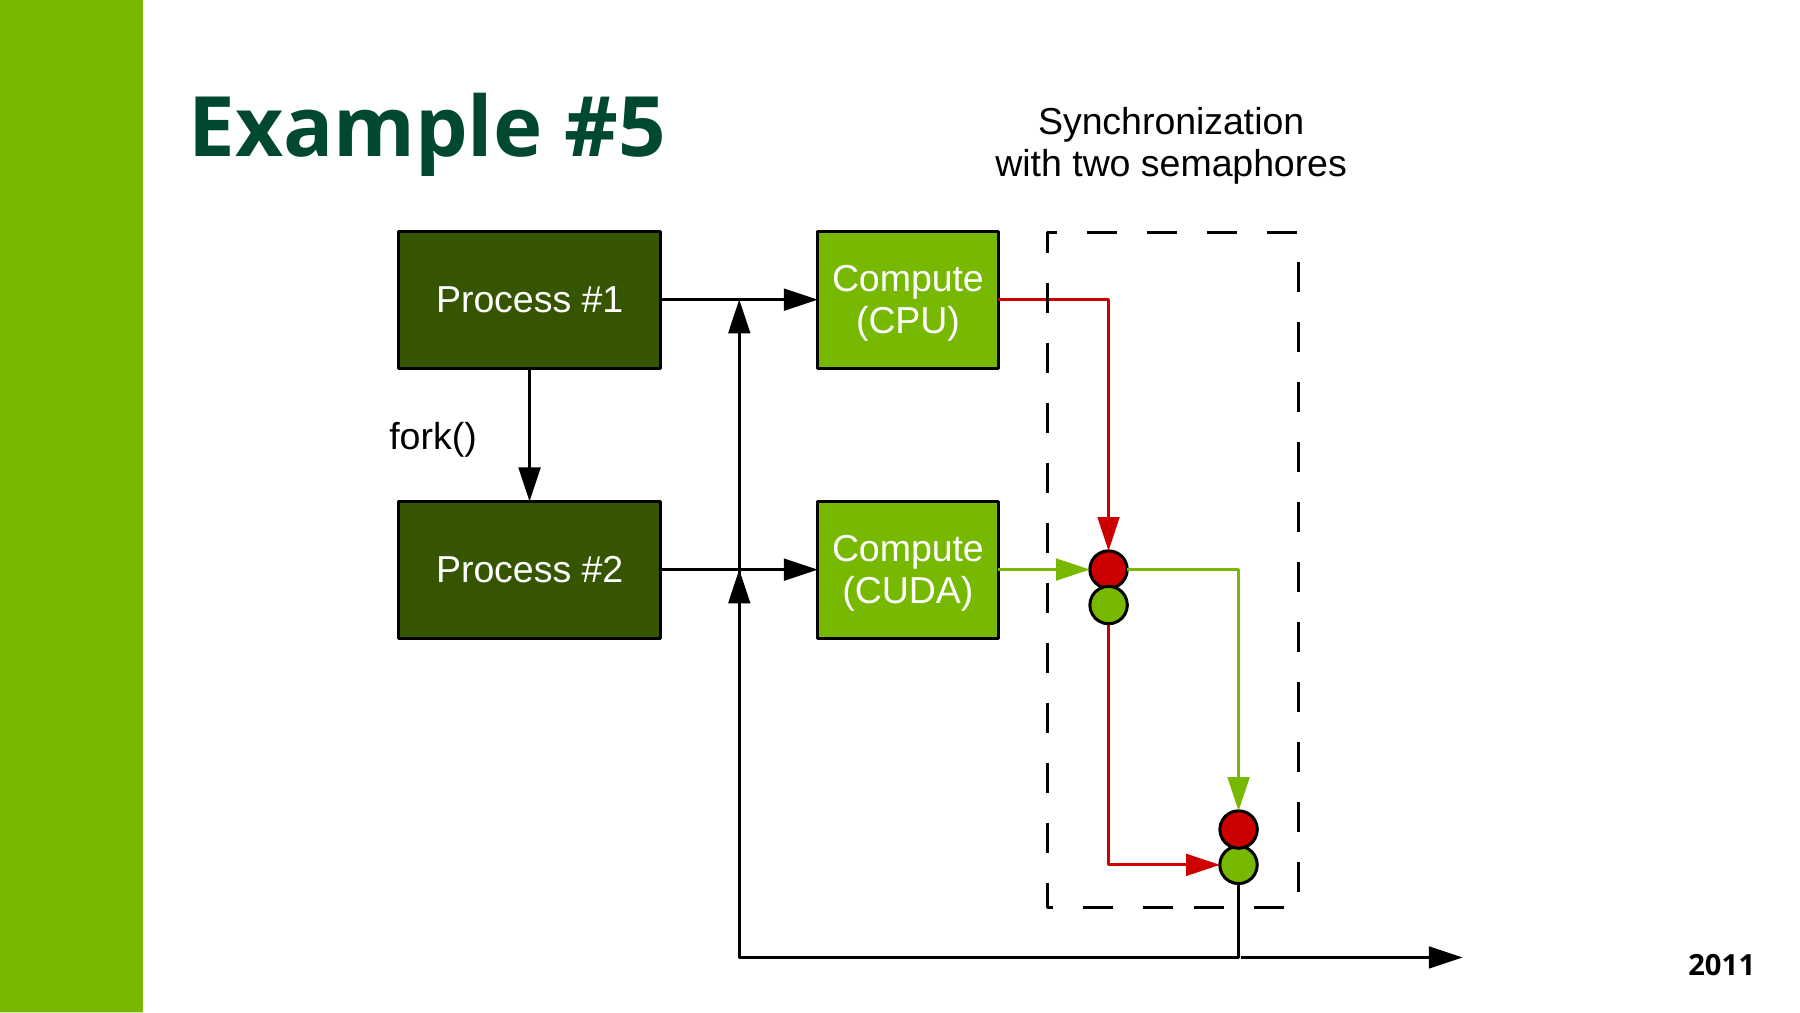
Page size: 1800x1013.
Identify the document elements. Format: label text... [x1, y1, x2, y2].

text_box Process #2 [398, 501, 661, 639]
text_box Compute (CPU) [817, 231, 999, 369]
text_box Synchronization with two semaphores [980, 92, 1362, 192]
text_box Compute (CUDA) [817, 501, 999, 639]
text_box fork() [374, 408, 558, 478]
title Example #5 [188, 40, 1733, 211]
text_box Process #1 [398, 231, 661, 369]
text_box [1089, 550, 1128, 624]
text_box [1219, 810, 1258, 884]
